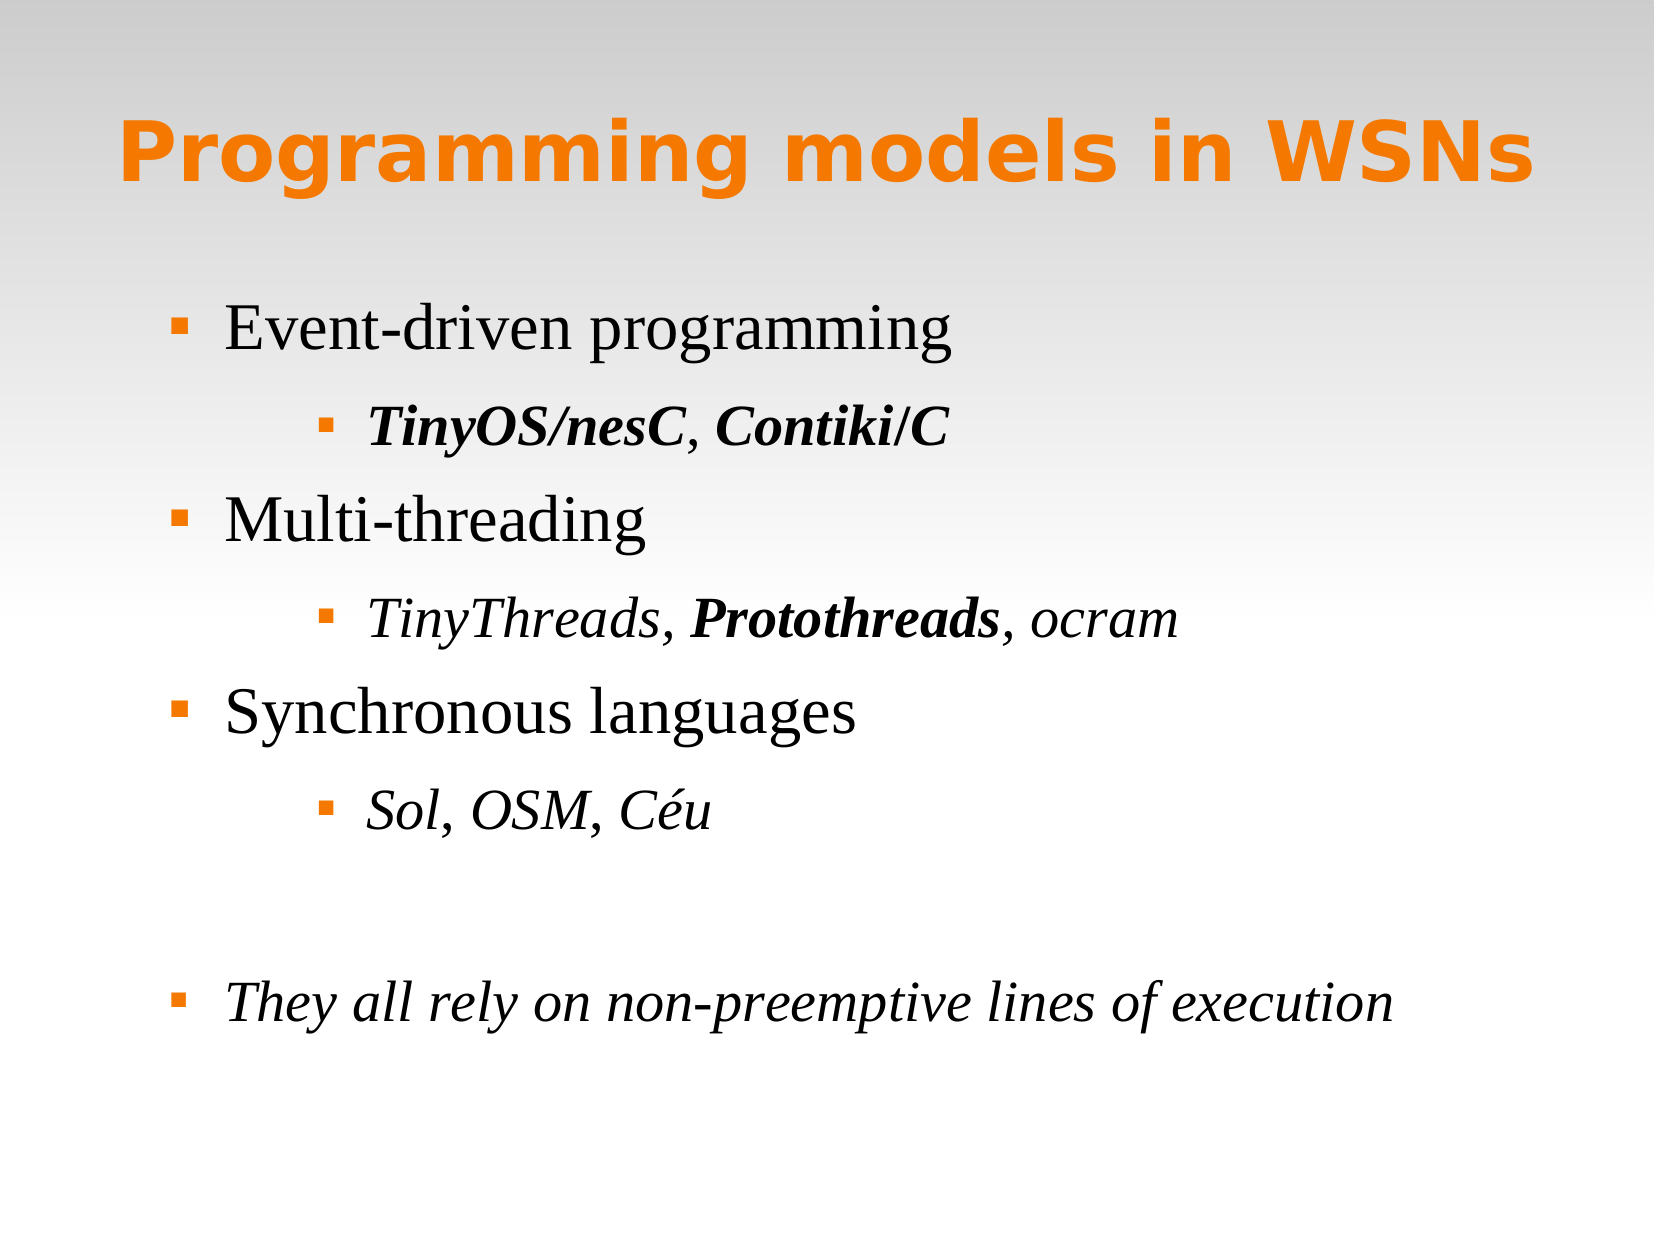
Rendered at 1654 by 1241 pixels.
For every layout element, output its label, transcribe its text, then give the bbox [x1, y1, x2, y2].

title Programming models in WSNs [82, 49, 1571, 257]
list Event-driven programming TinyOS/nesC, Contiki/C Multi-threading TinyThreads, Protothreads, ocram Synchronous languages Sol, OSM, Céu They all rely on non-preemptive lines of execution [82, 290, 1571, 1109]
